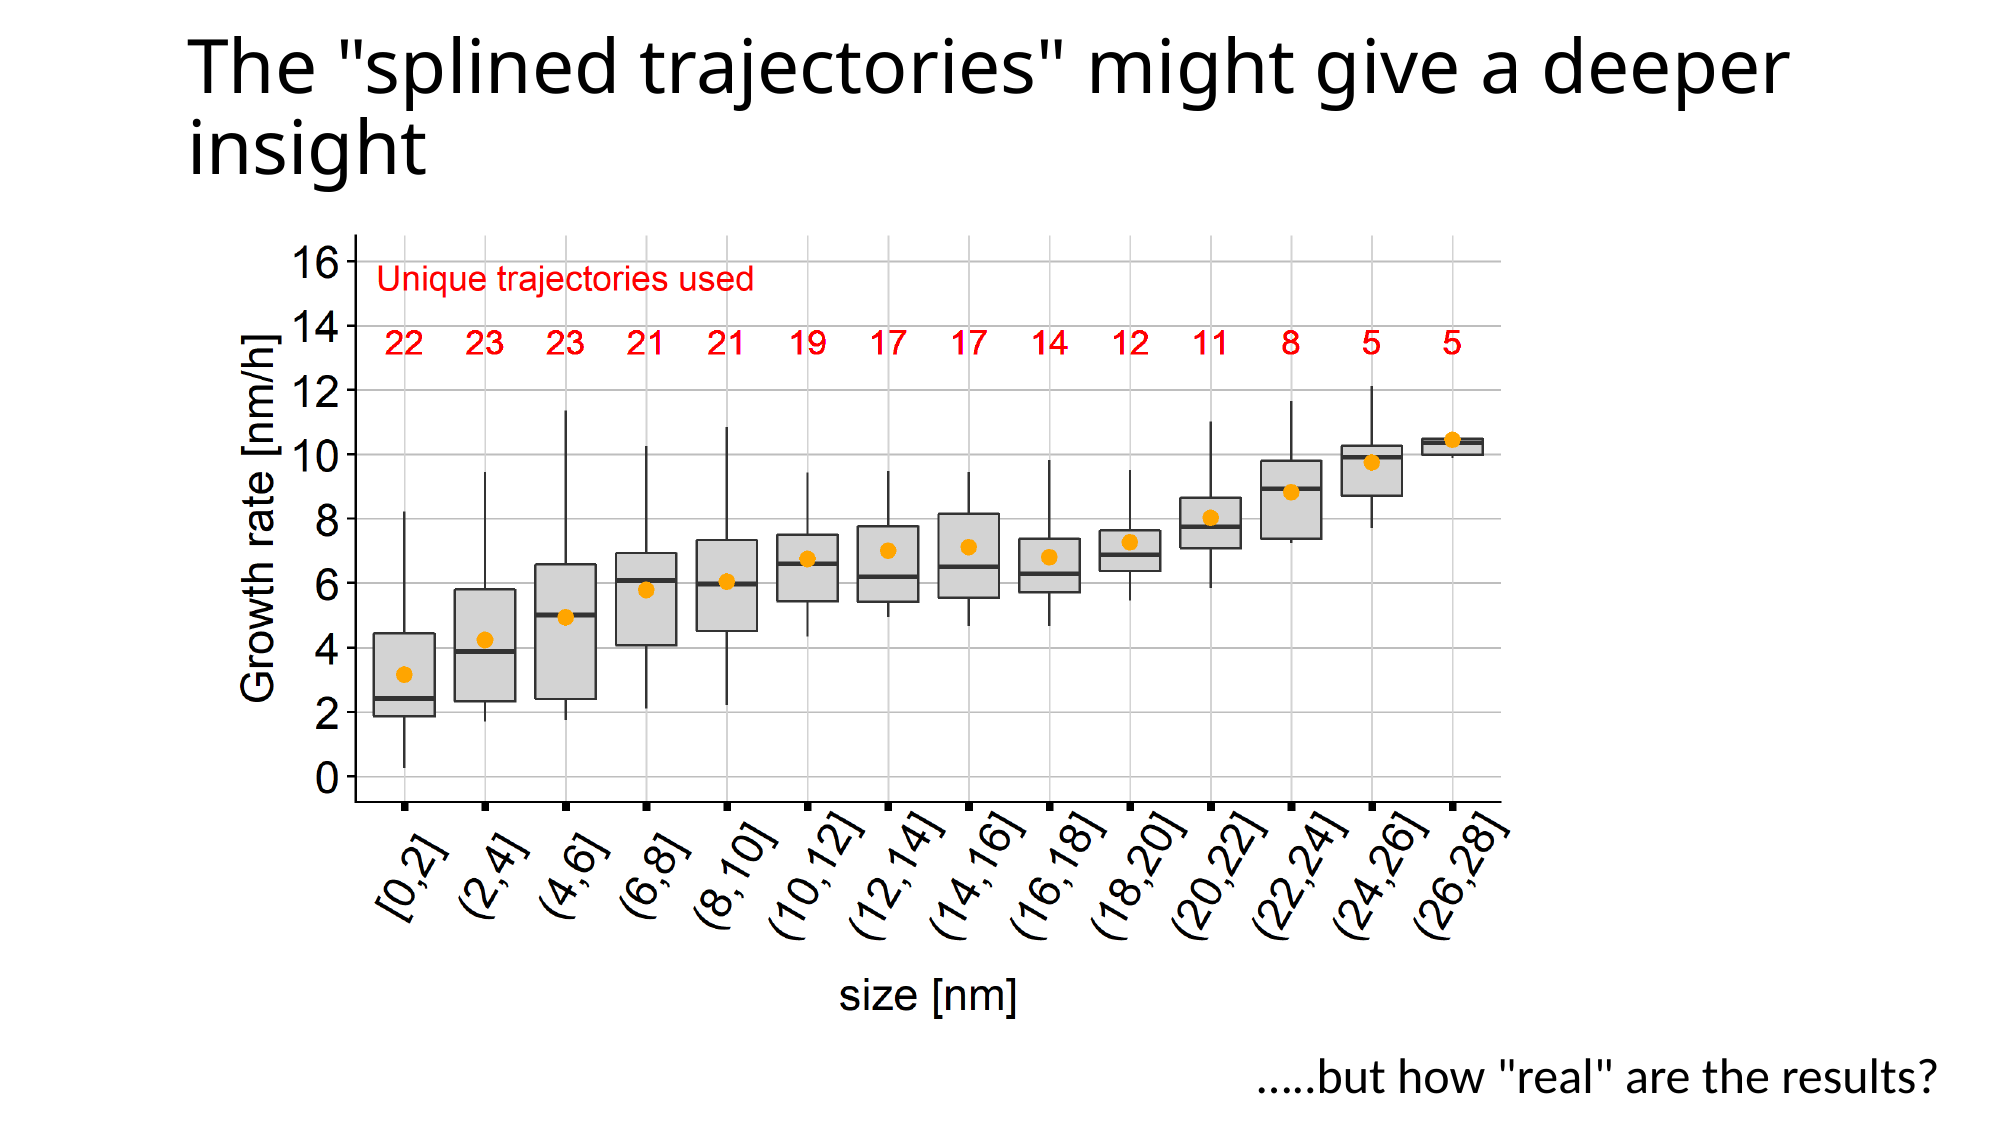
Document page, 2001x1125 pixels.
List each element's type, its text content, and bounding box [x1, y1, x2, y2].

picture [212, 218, 1518, 1037]
title The "splined trajectories" might give a deeper insight [172, 0, 1898, 219]
text_box …..but how "real" are the results? [1242, 1036, 1987, 1113]
